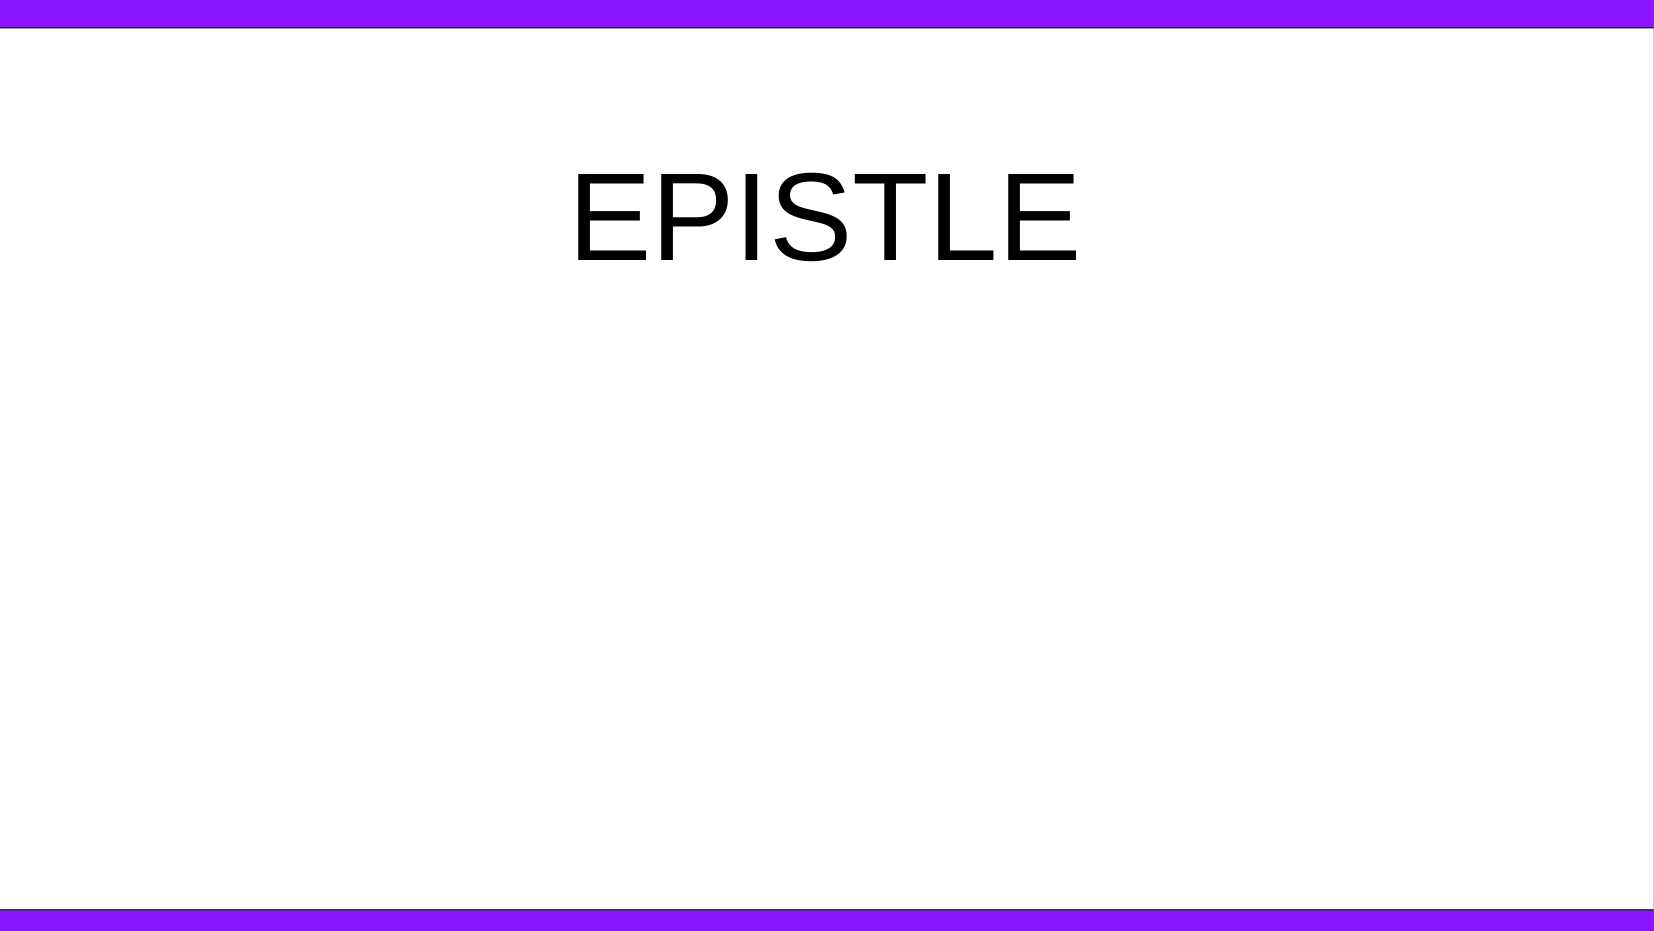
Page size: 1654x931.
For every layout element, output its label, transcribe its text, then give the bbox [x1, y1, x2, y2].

picture [0, 0, 1654, 931]
text_box EPISTLE [90, 69, 1561, 407]
